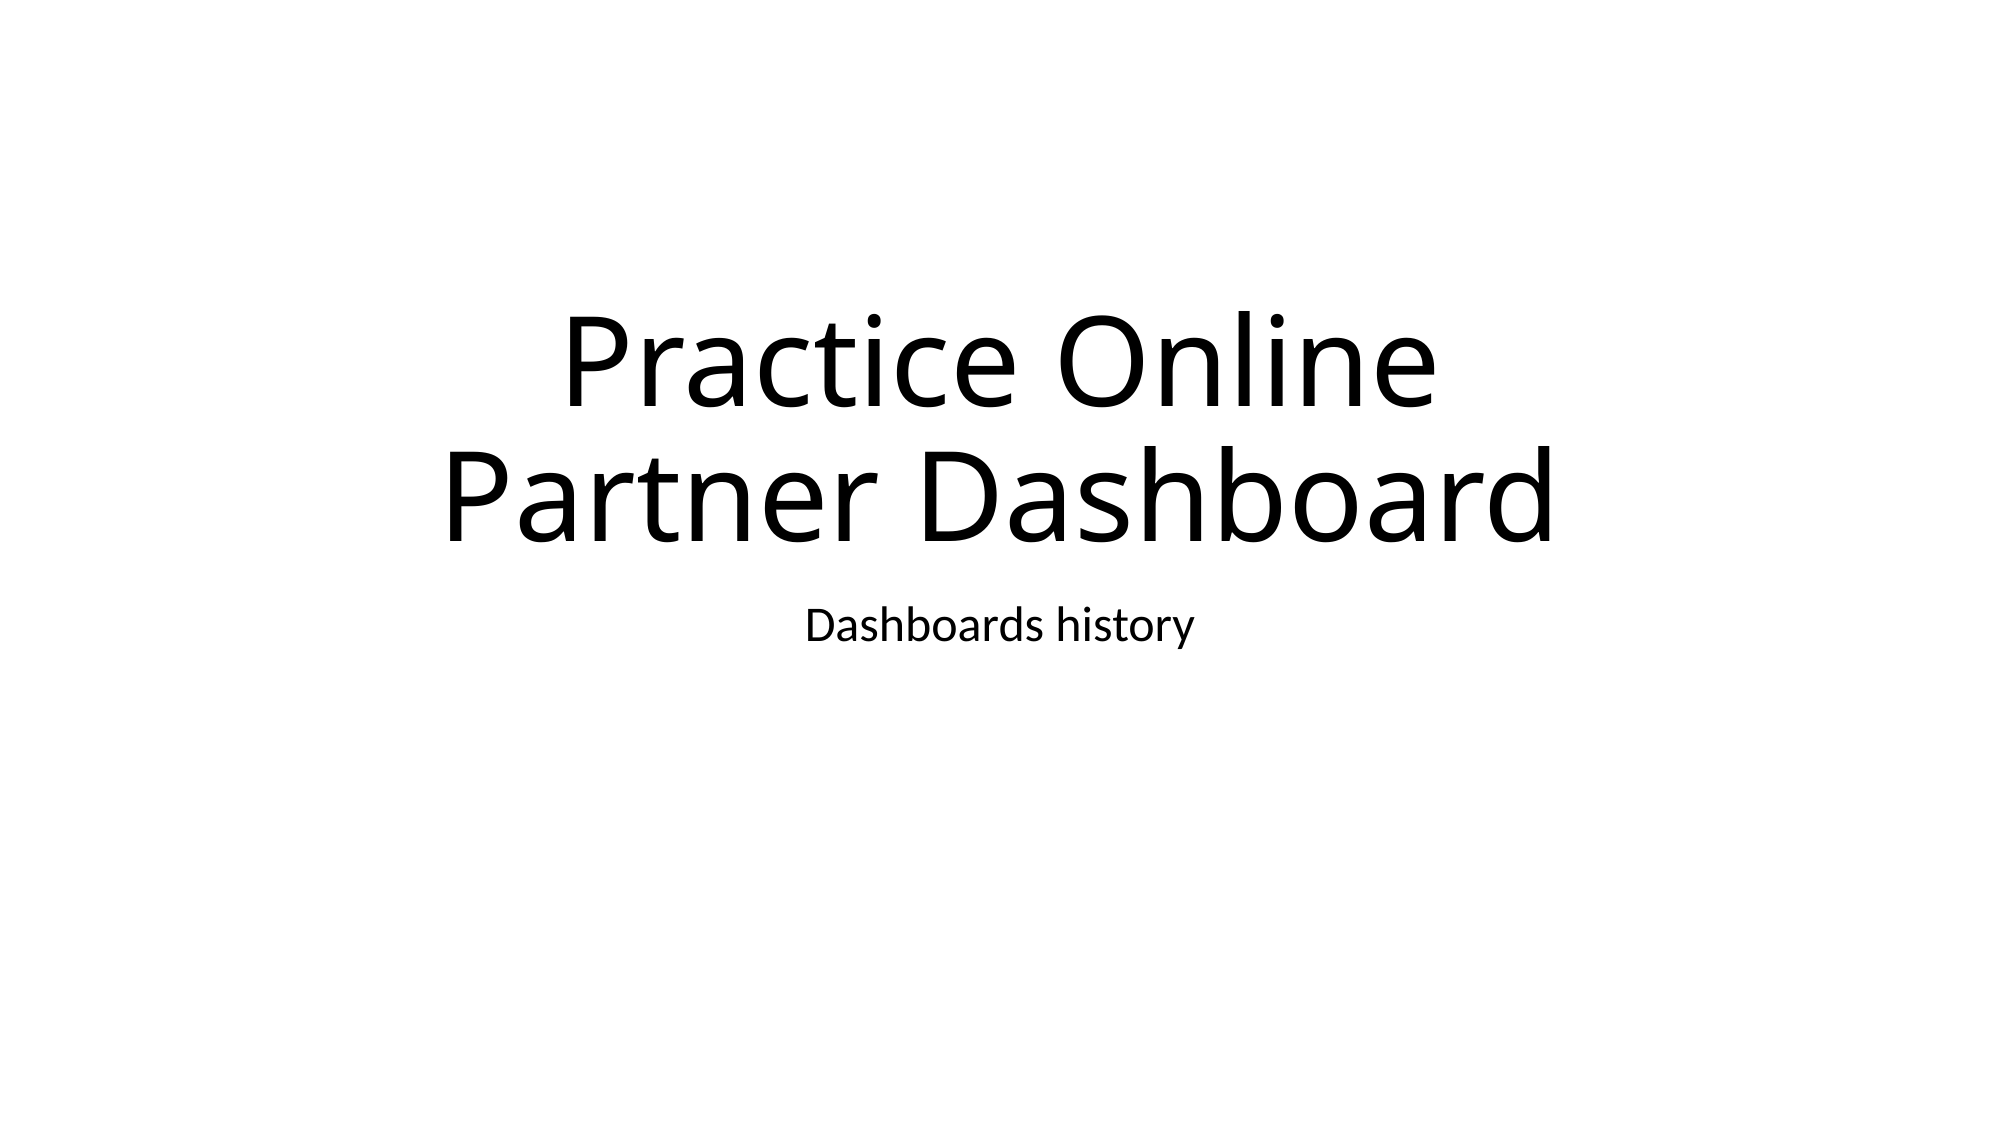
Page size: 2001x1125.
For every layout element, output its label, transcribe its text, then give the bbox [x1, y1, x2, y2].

subtitle Dashboards history [249, 590, 1750, 863]
title Practice Online Partner Dashboard [249, 184, 1750, 576]
